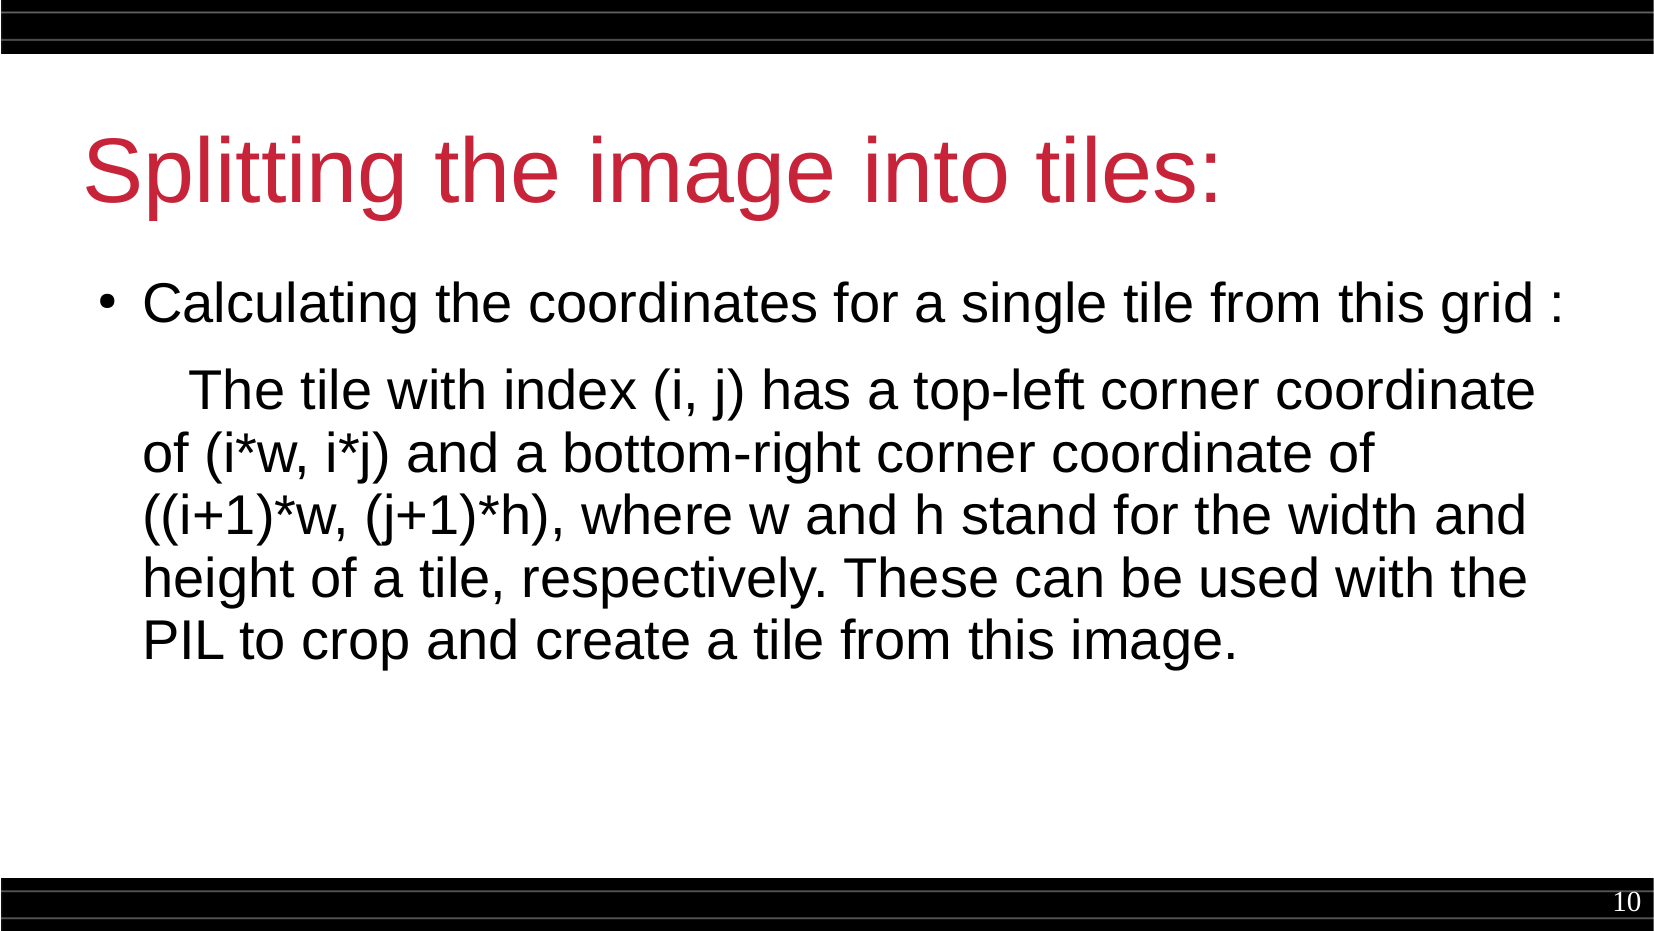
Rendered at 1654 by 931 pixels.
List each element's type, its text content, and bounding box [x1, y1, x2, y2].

picture [1, 0, 1654, 54]
picture [1, 878, 1654, 931]
list Calculating the coordinates for a single tile from this grid : The tile with index (i, j) has a top-left corner coordinate of (i*w, i*j) and a bottom-right corner coordinate of ((i+1)*w, (j+1)*h), where w and h stand for the width and height of a tile, respectively. These can be used with the PIL to crop and create a tile from this image. [82, 271, 1571, 758]
title Splitting the image into tiles: [82, 92, 1571, 249]
